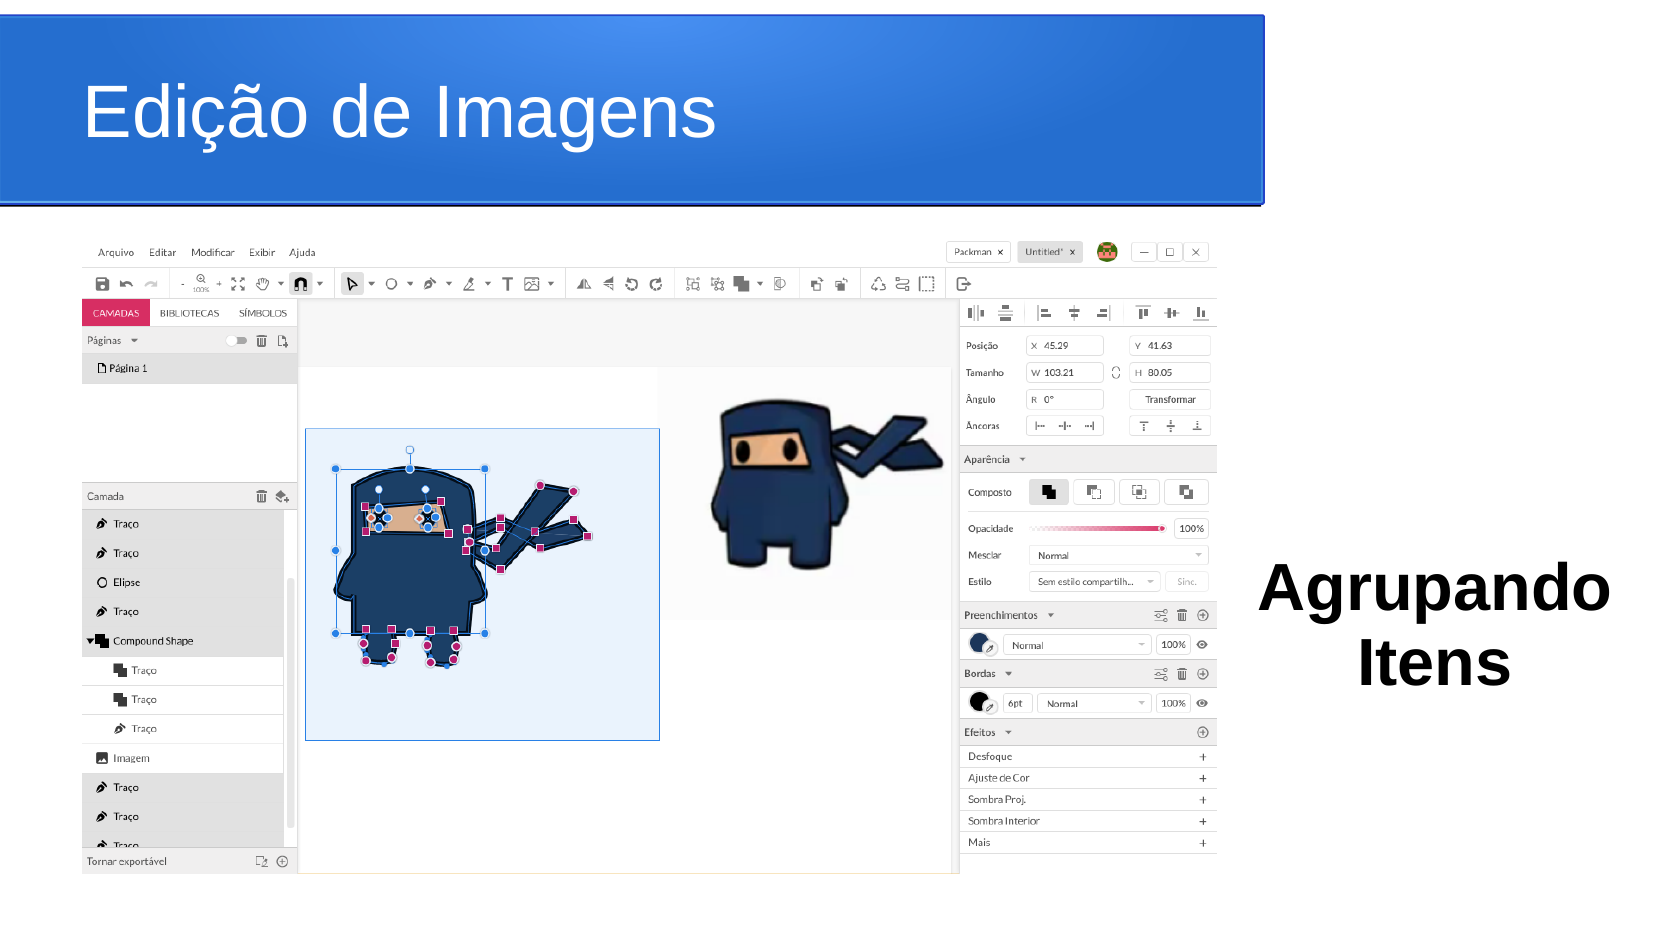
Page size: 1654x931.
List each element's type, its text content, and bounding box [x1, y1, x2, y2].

picture [82, 236, 1217, 875]
title Edição de Imagens [82, 35, 1235, 189]
subtitle Agrupando Itens [1217, 513, 1654, 737]
